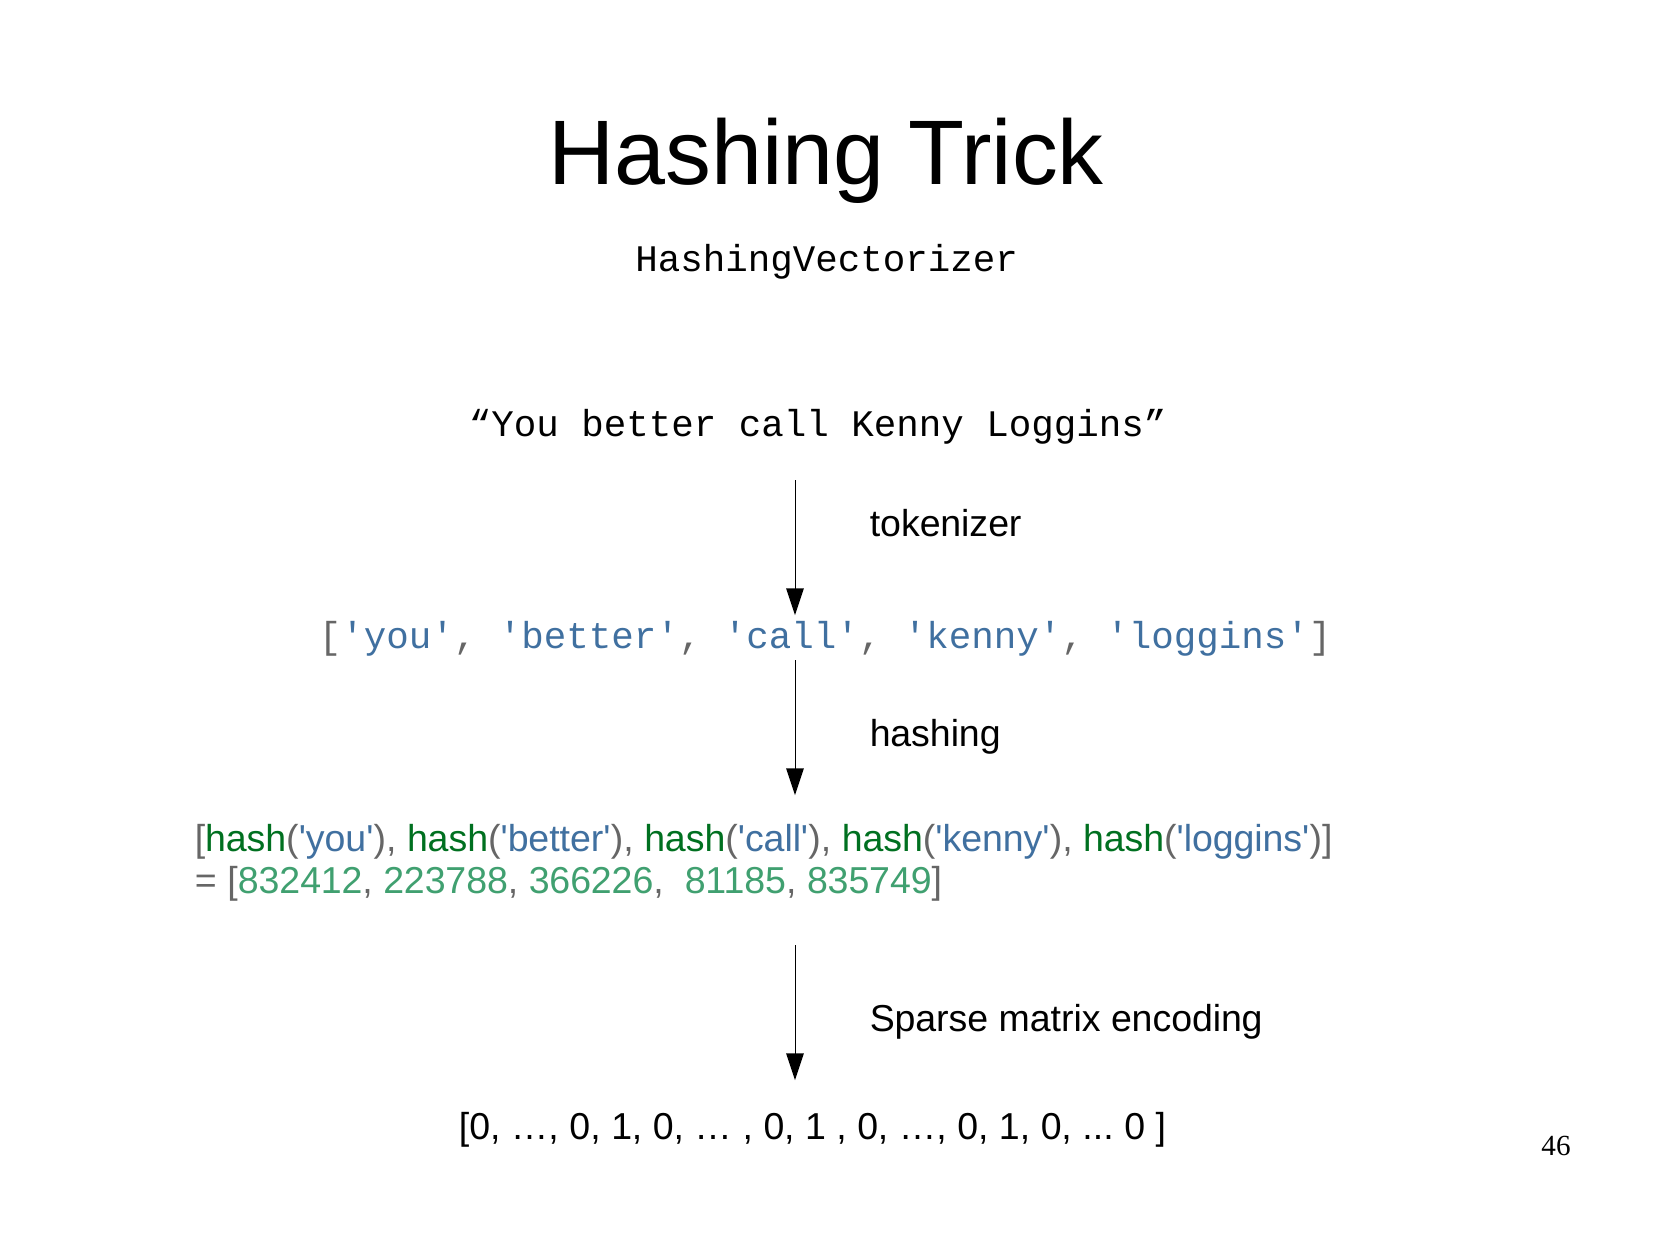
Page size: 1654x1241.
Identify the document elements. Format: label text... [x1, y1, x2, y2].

title Hashing Trick [82, 49, 1571, 257]
text_box hashing [855, 705, 1321, 762]
text_box ['you', 'better', 'call', 'kenny', 'loggins'] [315, 617, 1336, 661]
text_box Sparse matrix encoding [855, 990, 1321, 1047]
text_box [0, …, 0, 1, 0, … , 0, 1 , 0, …, 0, 1, 0, ... 0 ] [444, 1098, 1210, 1156]
text_box tokenizer [855, 495, 1111, 552]
text_box HashingVectorizer [635, 240, 1019, 283]
text_box [hash('you'), hash('better'), hash('call'), hash('kenny'), hash('loggins')] = [832412, 223788, 366226, 81185, 835749] [180, 810, 1515, 954]
text_box “You better call Kenny Loggins” [465, 405, 1171, 448]
